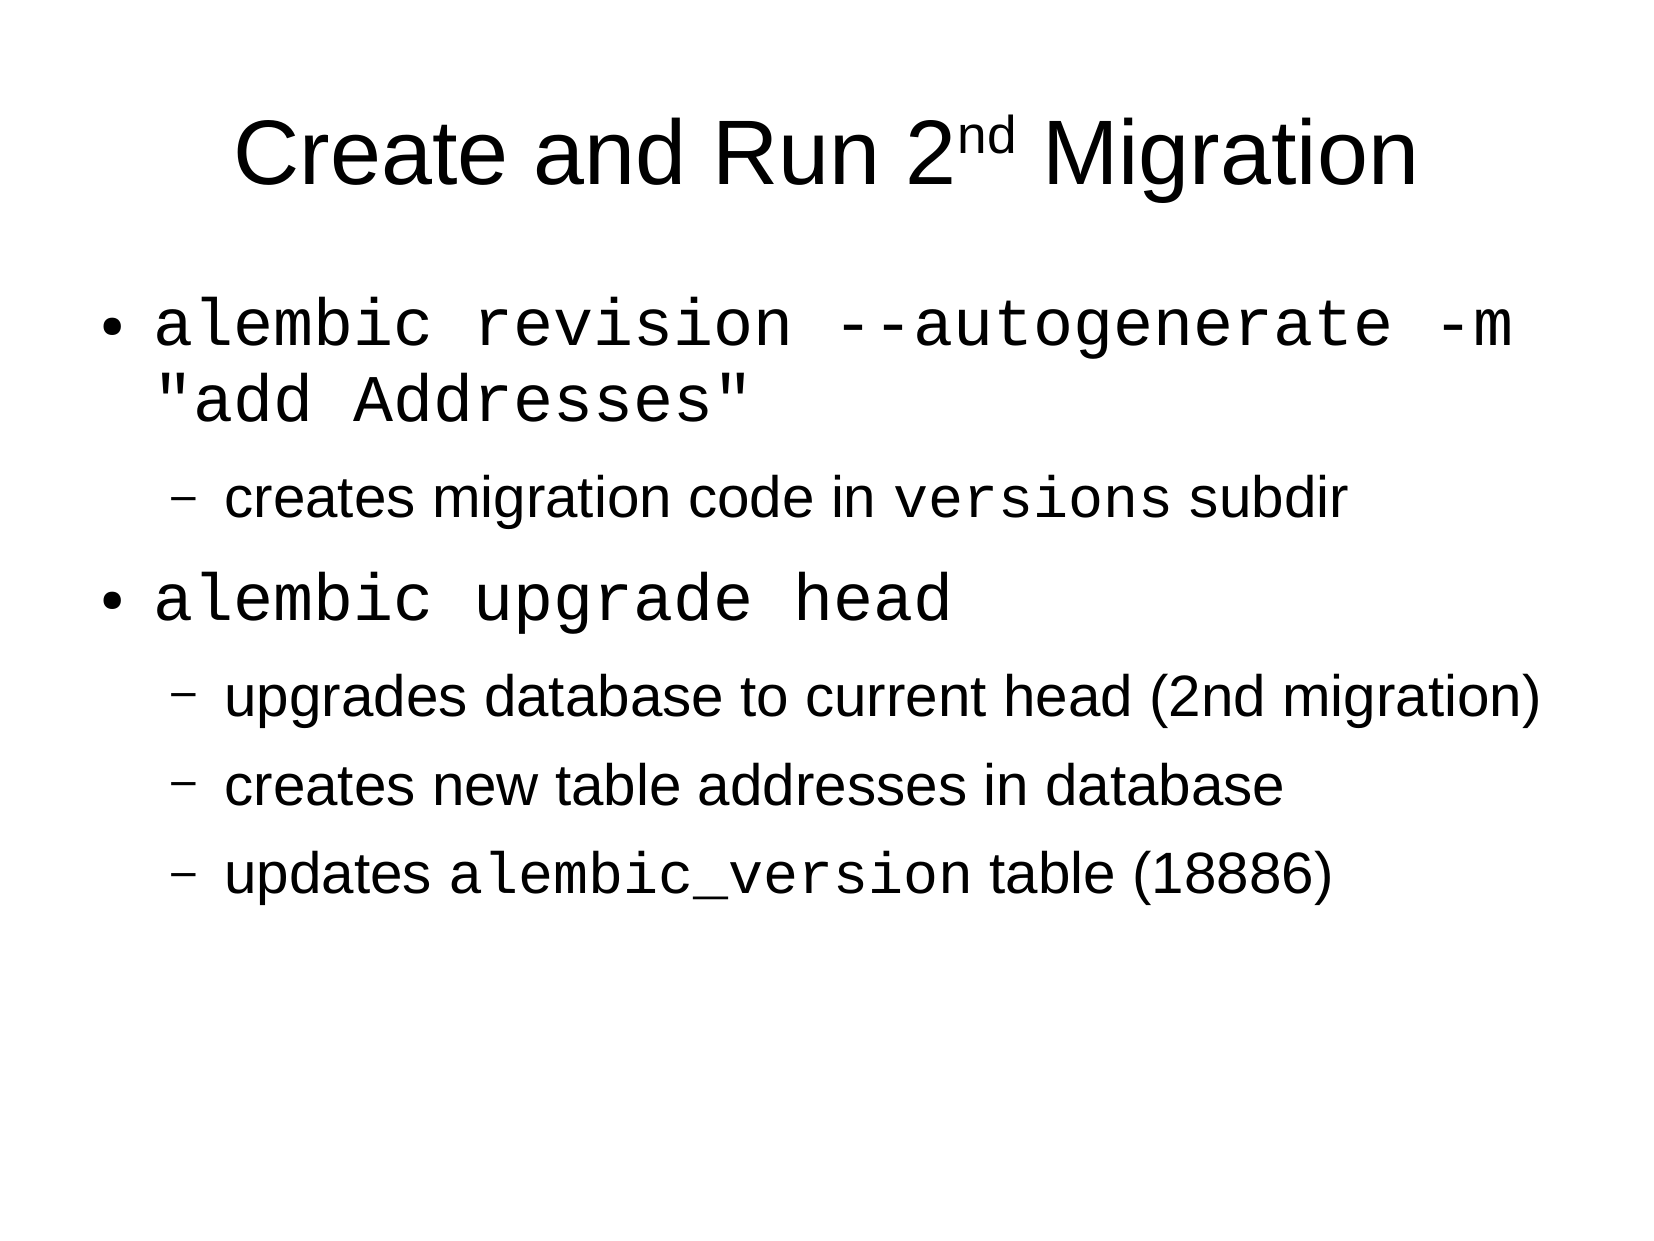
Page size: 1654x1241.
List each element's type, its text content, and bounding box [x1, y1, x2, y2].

list alembic revision --autogenerate -m "add Addresses" creates migration code in versions subdir alembic upgrade head upgrades database to current head (2nd migration) creates new table addresses in database updates alembic_version table (18886) [82, 290, 1571, 1010]
title Create and Run 2nd Migration [82, 49, 1571, 257]
